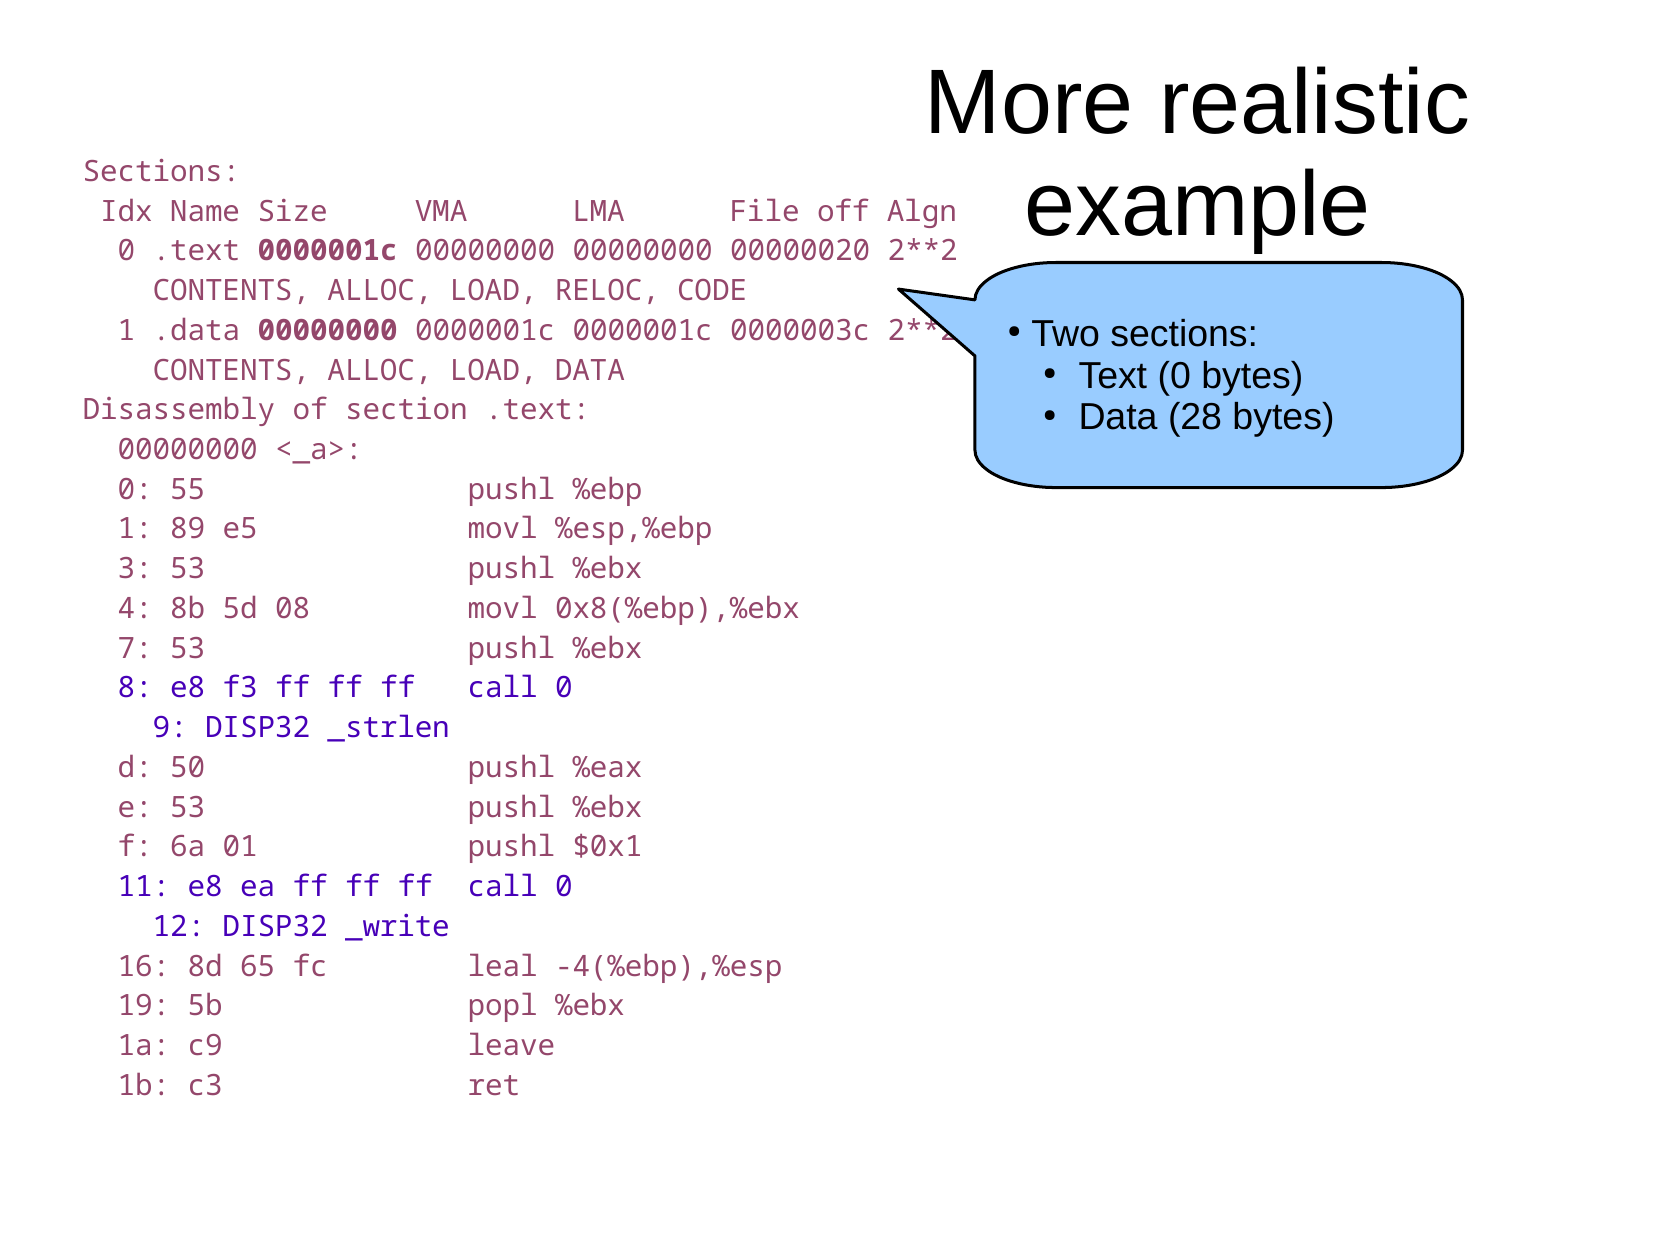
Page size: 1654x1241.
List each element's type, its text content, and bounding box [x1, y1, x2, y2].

list Sections: Idx Name Size VMA LMA File off Algn 0 .text 0000001c 00000000 00000000 00000020 2**2 CONTENTS, ALLOC, LOAD, RELOC, CODE 1 .data 00000000 0000001c 0000001c 0000003c 2**2 CONTENTS, ALLOC, LOAD, DATA Disassembly of section .text: 00000000 <_a>: 0: 55 pushl %ebp 1: 89 e5 movl %esp,%ebp 3: 53 pushl %ebx 4: 8b 5d 08 movl 0x8(%ebp),%ebx 7: 53 pushl %ebx 8: e8 f3 ff ff ff call 0 9: DISP32 _strlen d: 50 pushl %eax e: 53 pushl %ebx f: 6a 01 pushl $0x1 11: e8 ea ff ff ff call 0 12: DISP32 _write 16: 8d 65 fc leal -4(%ebp),%esp 19: 5b popl %ebx 1a: c9 leave 1b: c3 ret [82, 150, 1571, 1126]
text_box Two sections: Text (0 bytes) Data (28 bytes) [898, 262, 1463, 488]
title More realistic example [825, 49, 1571, 150]
